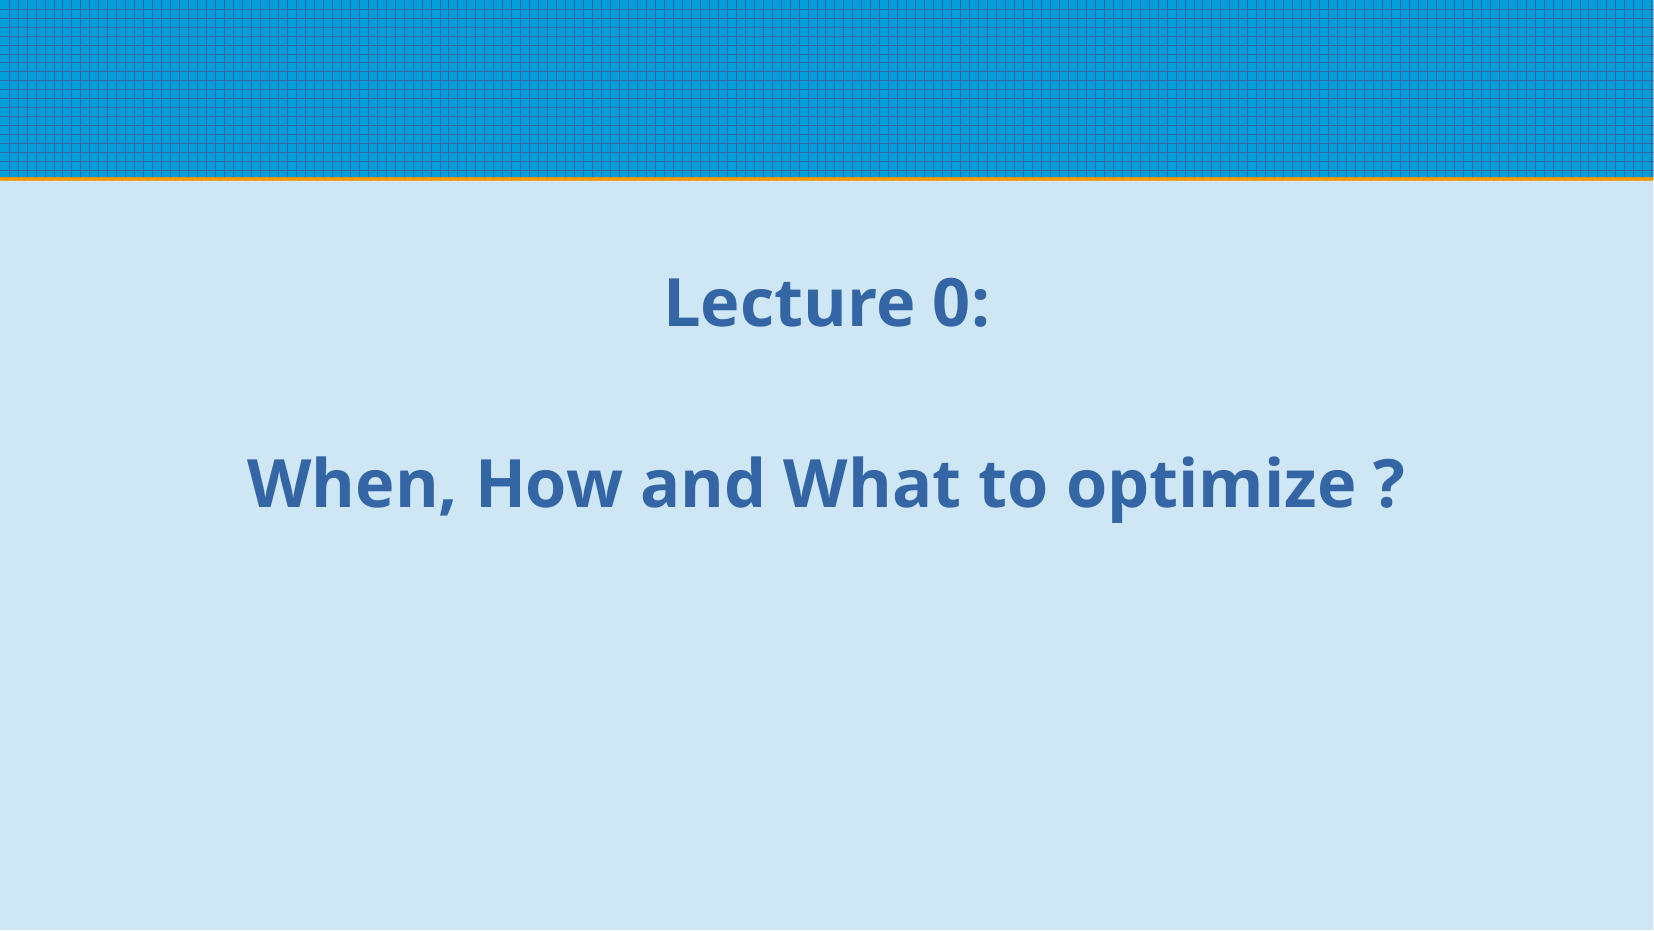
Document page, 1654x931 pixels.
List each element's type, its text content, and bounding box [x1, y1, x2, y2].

subtitle Lecture 0: When, How and What to optimize ? [88, 14, 1565, 768]
